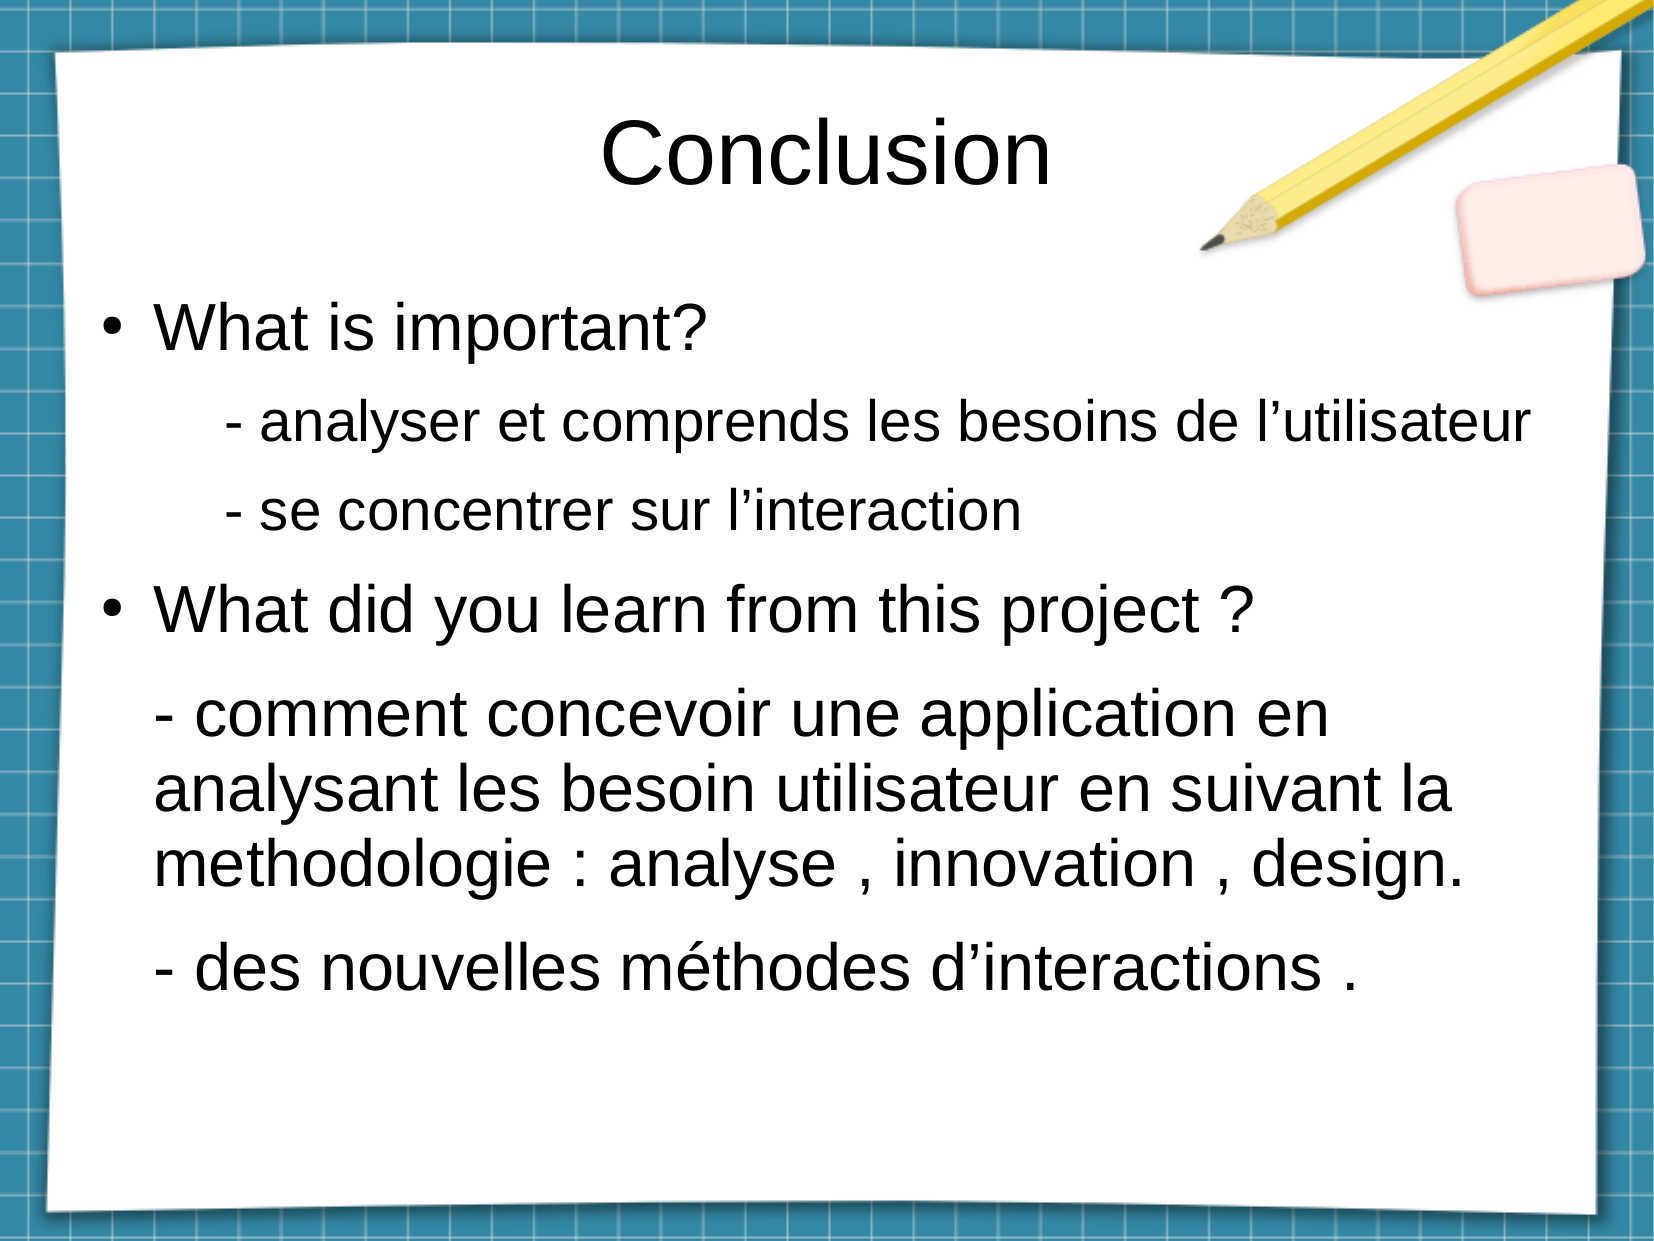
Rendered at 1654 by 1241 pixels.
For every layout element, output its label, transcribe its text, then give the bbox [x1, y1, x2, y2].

title Conclusion [82, 49, 1571, 257]
picture [0, 0, 1654, 1241]
list What is important? - analyser et comprends les besoins de l’utilisateur - se concentrer sur l’interaction What did you learn from this project ? - comment concevoir une application en analysant les besoin utilisateur en suivant la methodologie : analyse , innovation , design. - des nouvelles méthodes d’interactions . [82, 290, 1571, 1010]
